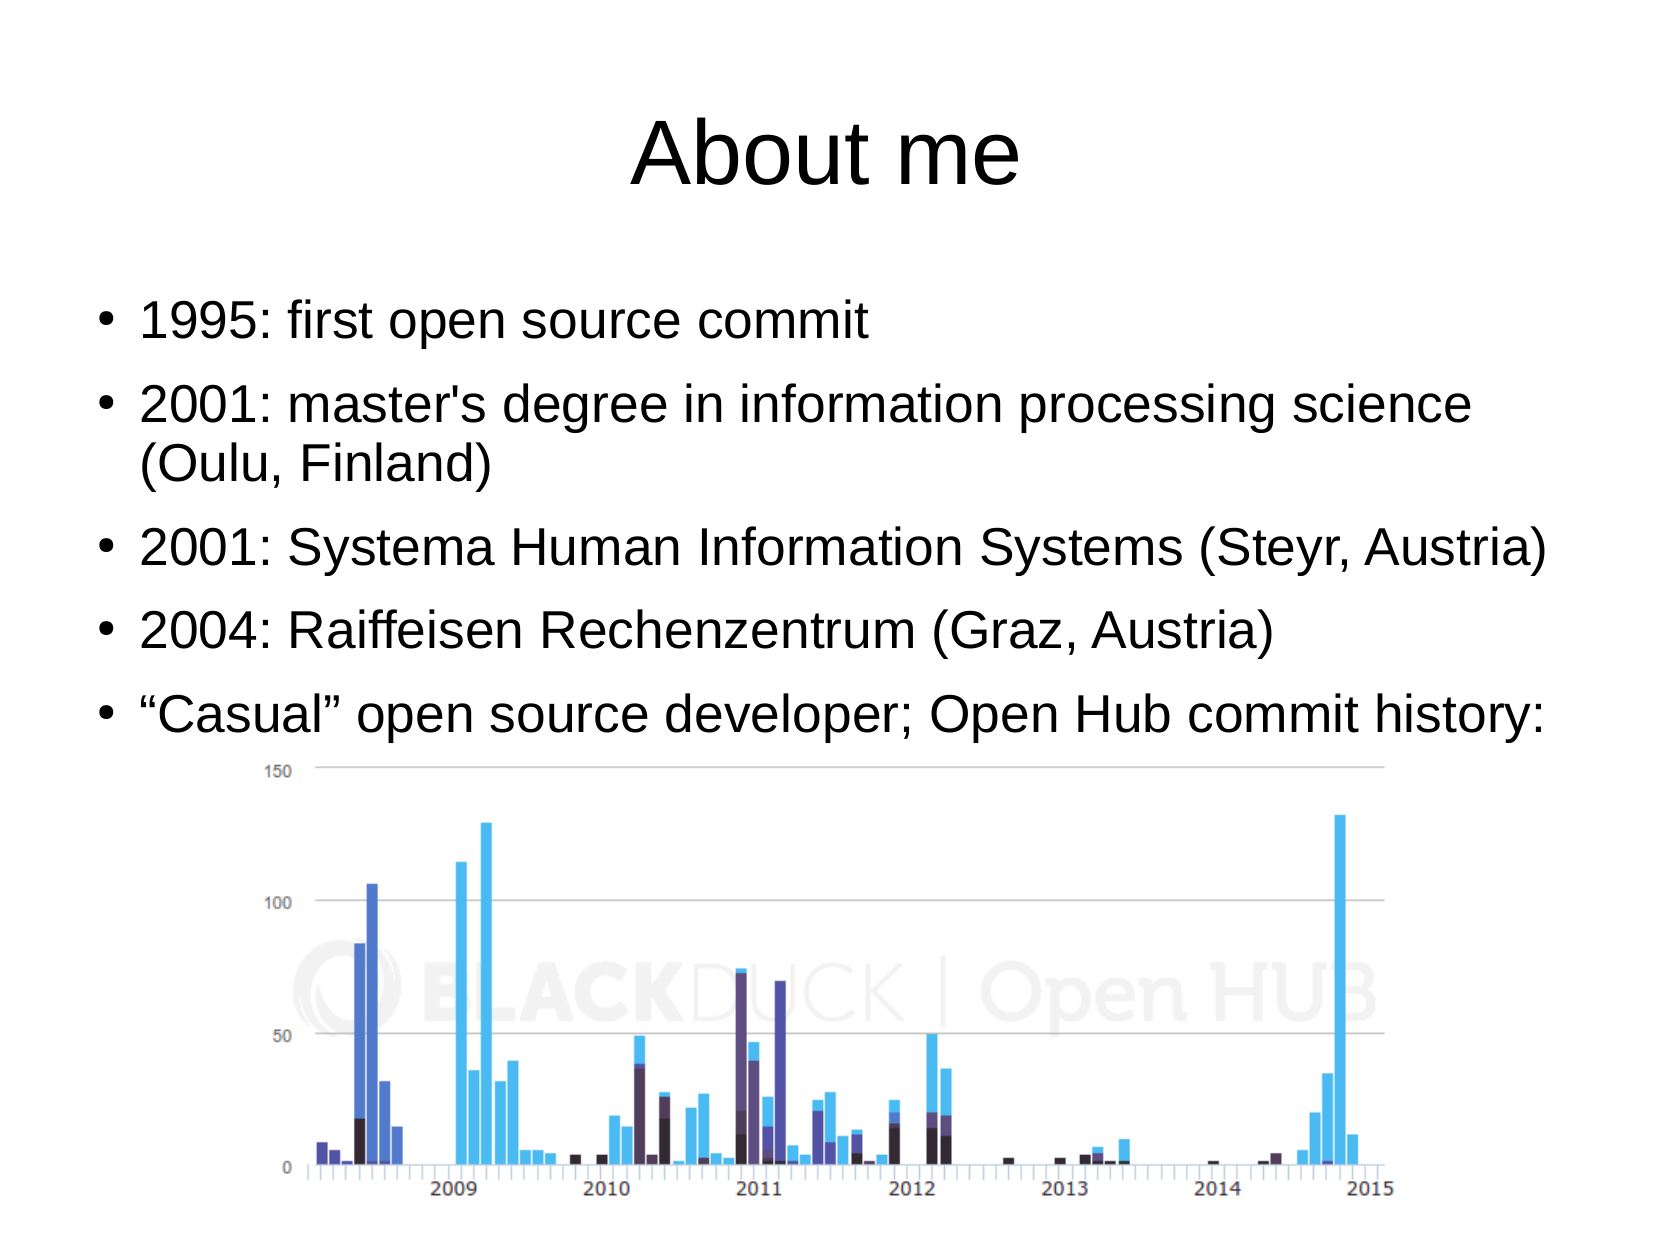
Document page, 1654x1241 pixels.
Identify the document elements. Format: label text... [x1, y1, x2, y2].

picture [256, 751, 1399, 1202]
title About me [82, 49, 1571, 257]
list 1995: first open source commit 2001: master's degree in information processing science (Oulu, Finland) 2001: Systema Human Information Systems (Steyr, Austria) 2004: Raiffeisen Rechenzentrum (Graz, Austria) “Casual” open source developer; Open Hub commit history: [82, 290, 1571, 751]
